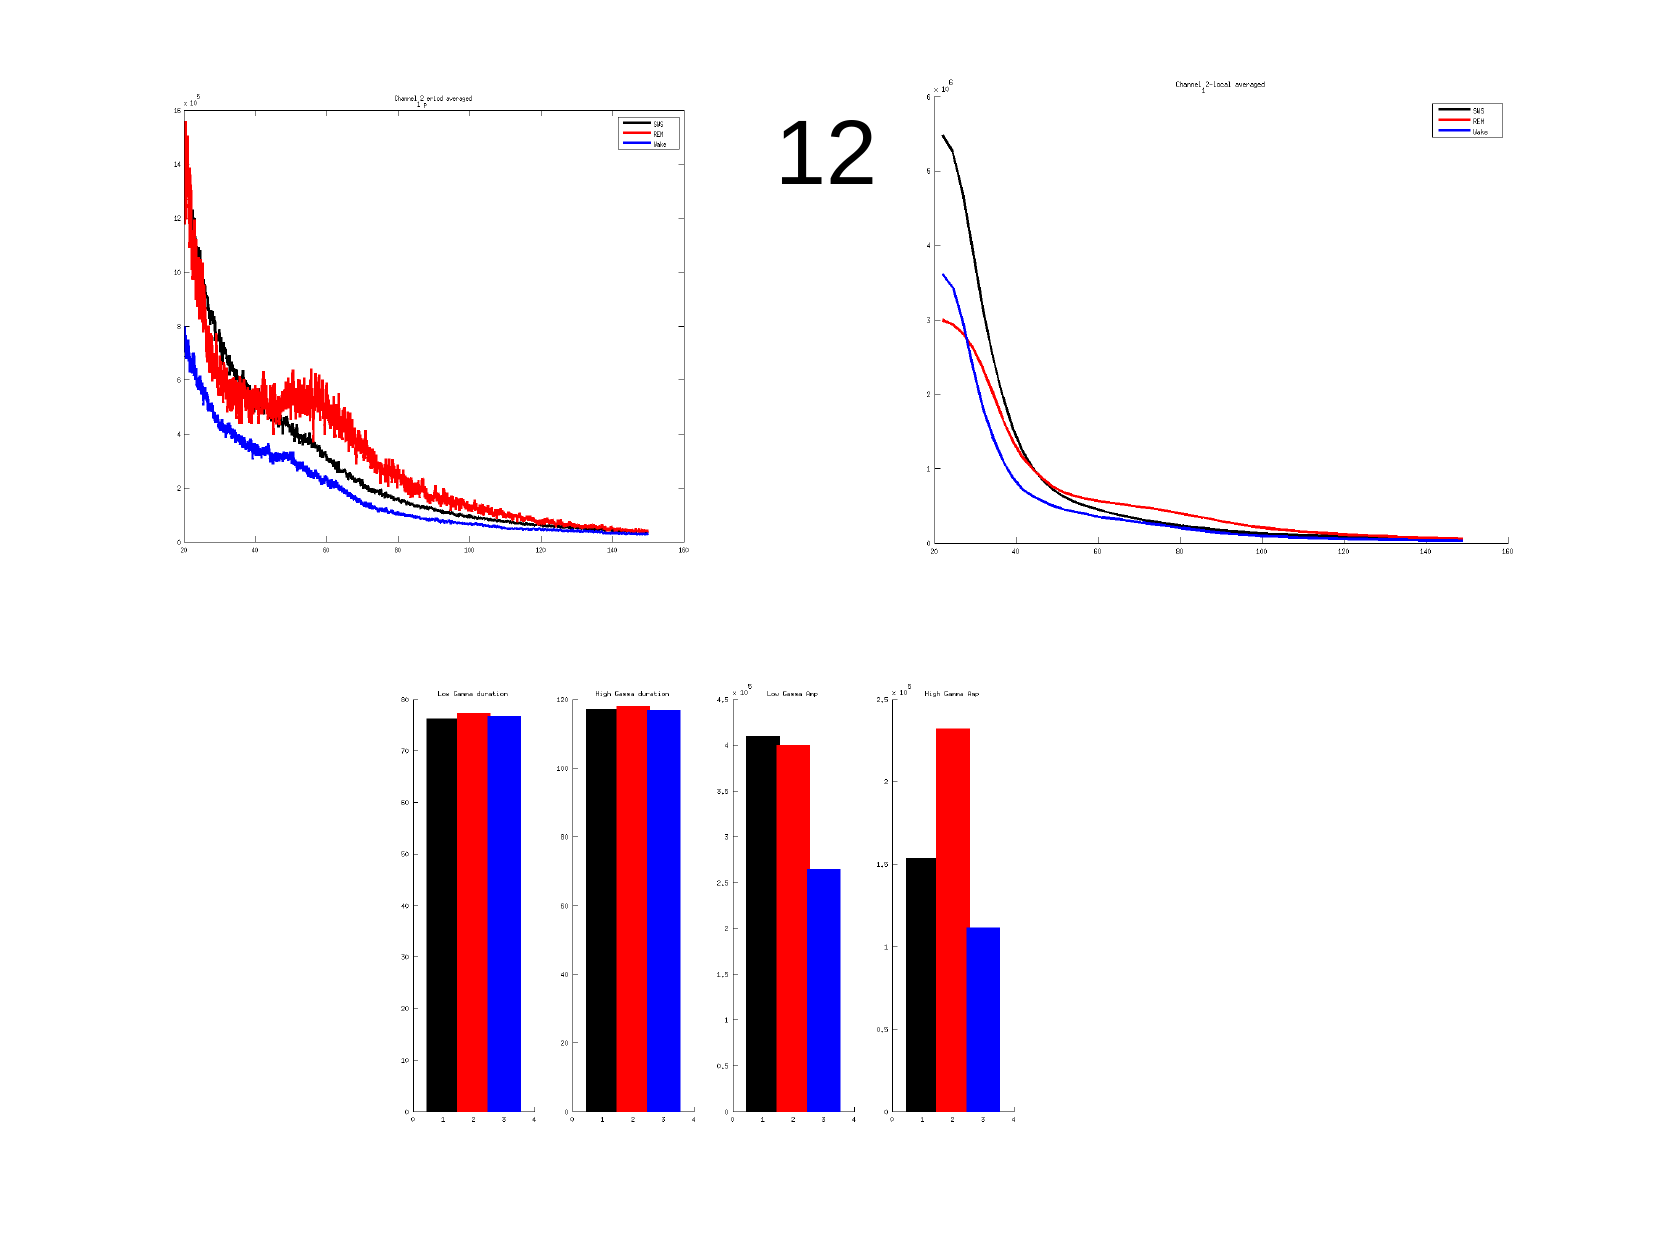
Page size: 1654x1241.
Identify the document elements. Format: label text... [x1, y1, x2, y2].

picture [838, 55, 1578, 603]
title 12 [82, 49, 1571, 257]
picture [312, 661, 1087, 1167]
picture [100, 257, 745, 600]
